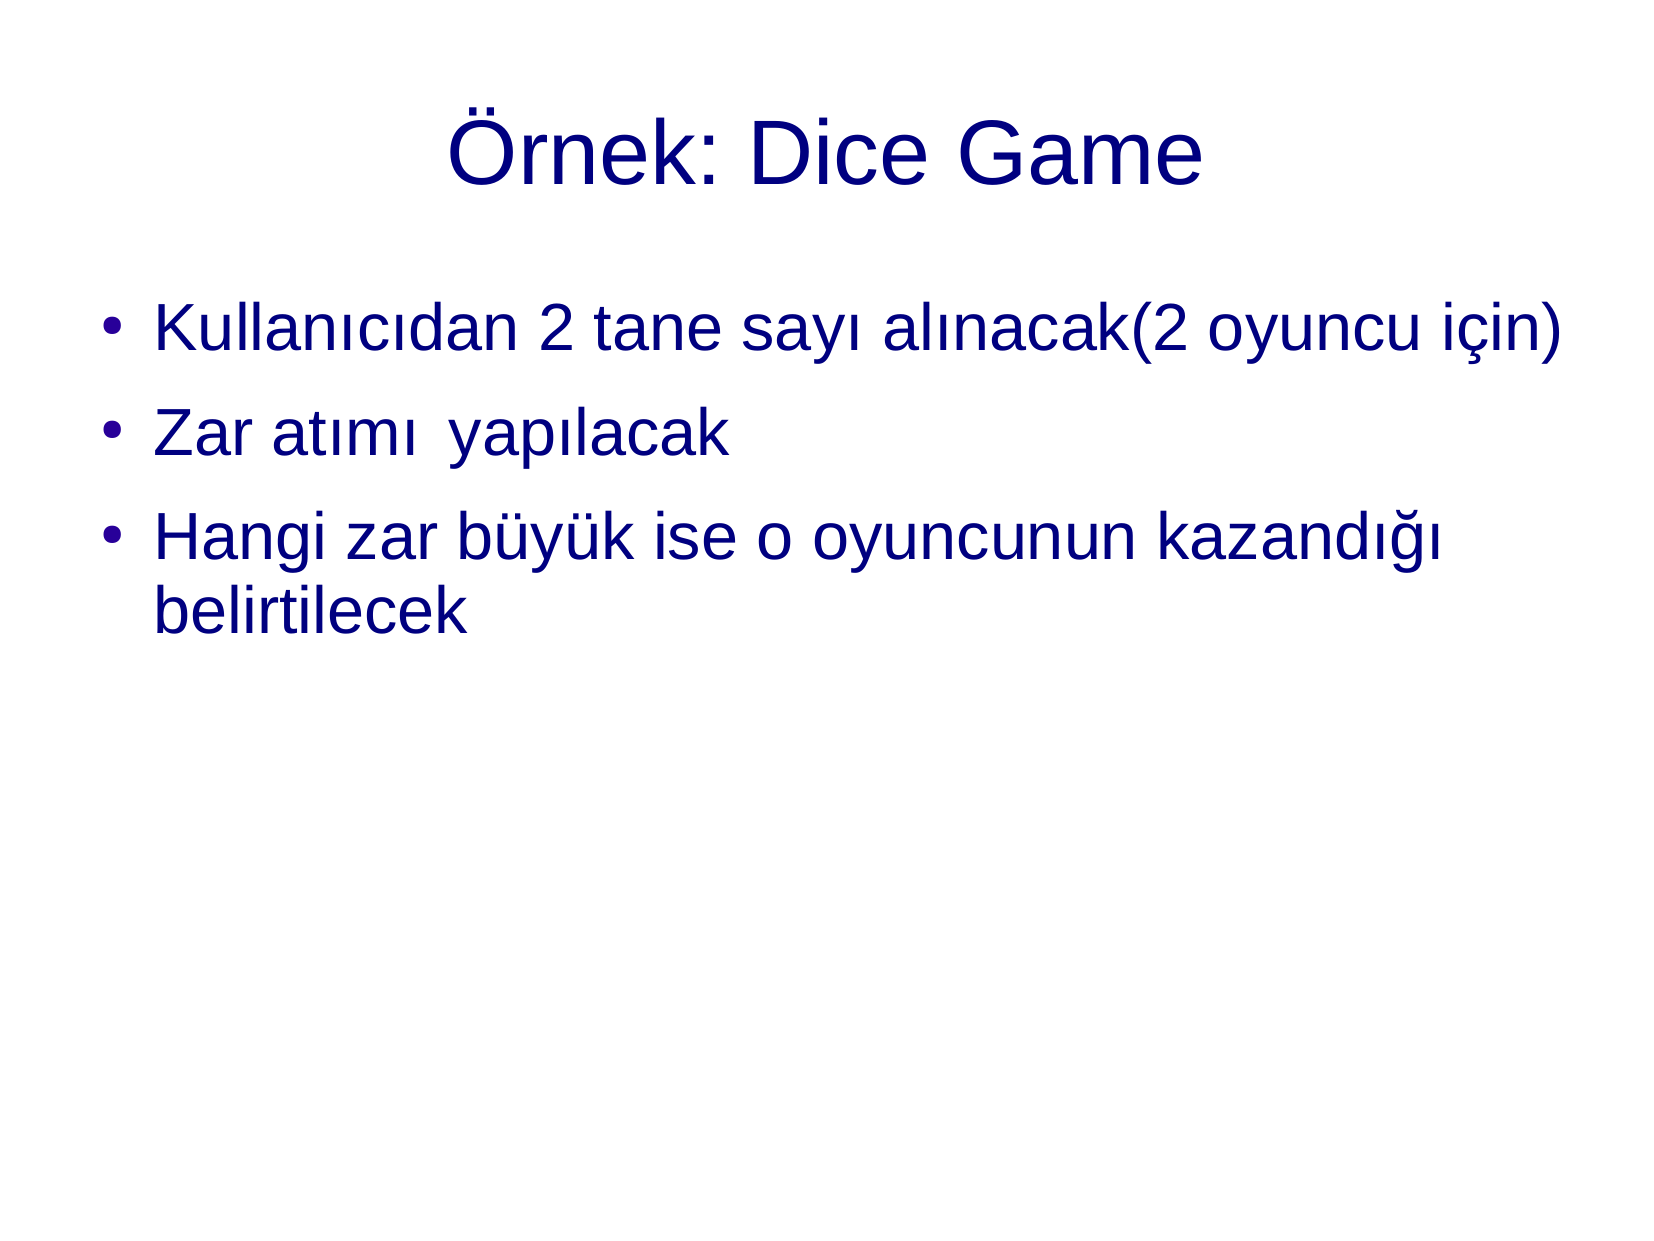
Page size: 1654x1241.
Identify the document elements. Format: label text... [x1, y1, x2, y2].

title Örnek: Dice Game [82, 49, 1571, 257]
list Kullanıcıdan 2 tane sayı alınacak(2 oyuncu için) Zar atımı yapılacak Hangi zar büyük ise o oyuncunun kazandığı belirtilecek [82, 290, 1571, 1109]
